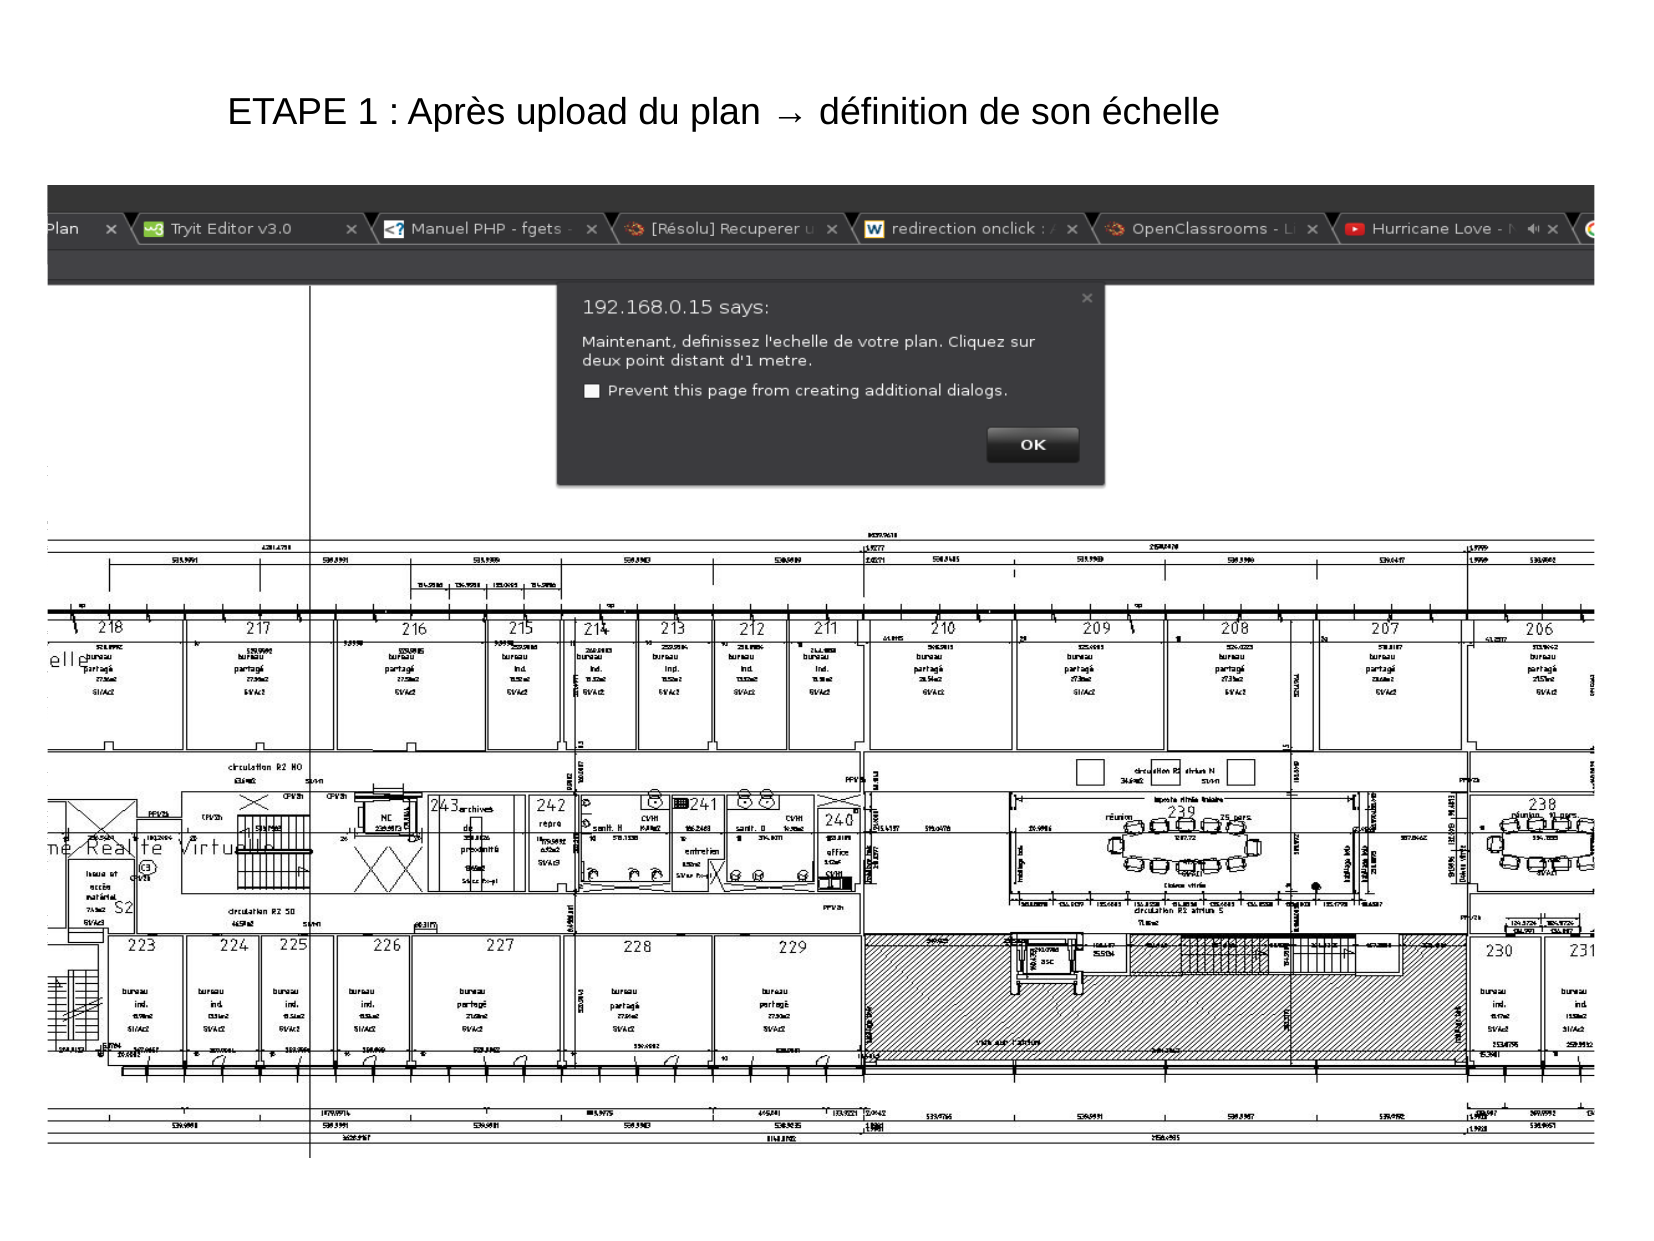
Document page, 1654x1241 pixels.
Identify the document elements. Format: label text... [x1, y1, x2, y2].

picture [47, 185, 1595, 1158]
text_box ETAPE 1 : Après upload du plan → définition de son échelle [212, 82, 1489, 140]
